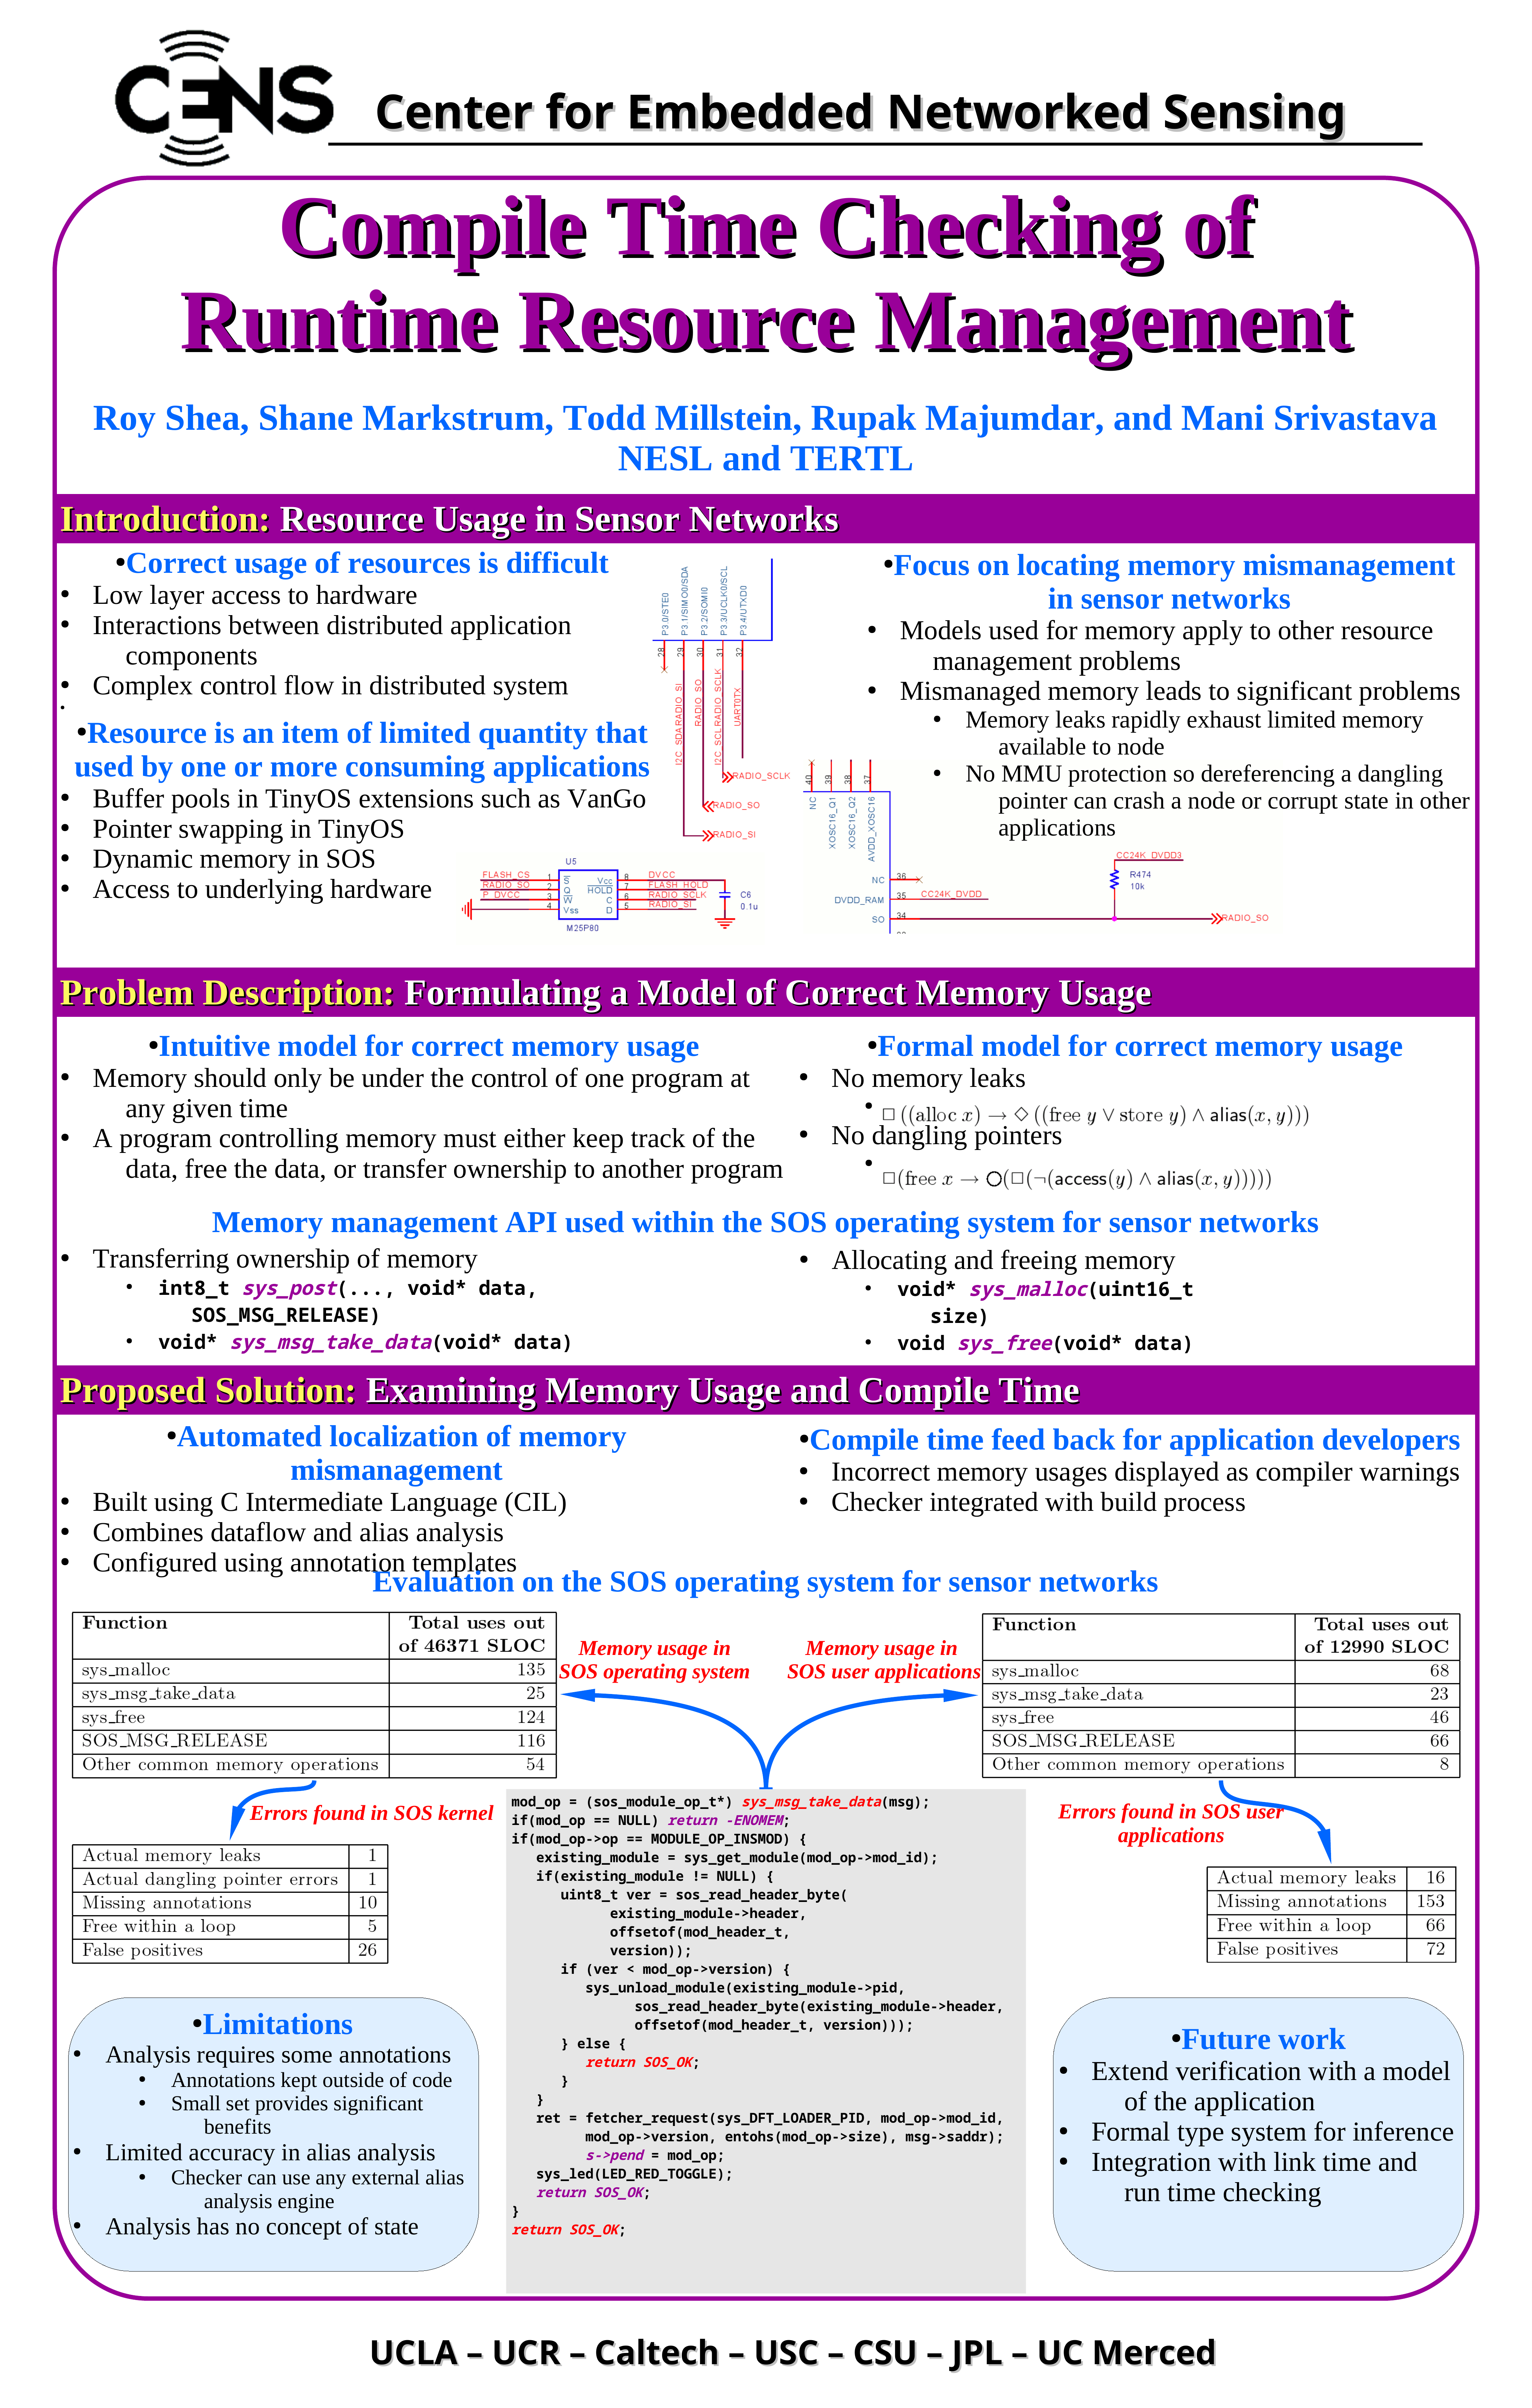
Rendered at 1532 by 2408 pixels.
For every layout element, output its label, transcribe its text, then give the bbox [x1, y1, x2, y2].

text_box Problem Description: Formulating a Model of Correct Memory Usage [55, 967, 1478, 1017]
text_box Evaluation on the SOS operating system for sensor networks [55, 1562, 1478, 1607]
picture [68, 1609, 560, 1620]
picture [978, 1609, 1464, 1620]
text_box Roy Shea, Shane Markstrum, Todd Millstein, Rupak Majumdar, and Mani Srivastava NESL and TERTL [55, 395, 1478, 495]
text_box [55, 1620, 1478, 1649]
text_box Limitations Analysis requires some annotations Annotations kept outside of code Small set provides significant benefits Limited accuracy in alias analysis Checker can use any external alias analysis engine Analysis has no concept of state [67, 2004, 478, 2247]
text_box Formal model for correct memory usage No memory leaks No dangling pointers [793, 1026, 1478, 1197]
text_box Transferring ownership of memory int8_t sys_post(..., void* data, SOS_MSG_RELEASE) void* sys_msg_take_data(void* data) [55, 1240, 725, 1340]
text_box Memory management API used within the SOS operating system for sensor networks [55, 1203, 1478, 1248]
picture [670, 852, 765, 945]
text_box Memory usage in SOS operating system [552, 1633, 758, 1695]
text_box [102, 1998, 445, 2004]
text_box [1068, 1998, 1449, 2019]
text_box Intuitive model for correct memory usage Memory should only be under the control of one program at any given time A program controlling memory must either keep track of the data, free the data, or transfer ownership to another program [55, 1026, 794, 1203]
text_box Proposed Solution: Examining Memory Usage and Compile Time [57, 1365, 1475, 1415]
picture [803, 760, 1283, 934]
text_box Compile time feed back for application developers Incorrect memory usages displayed as compiler warnings Checker integrated with build process [793, 1420, 1478, 1532]
text_box Introduction: Resource Usage in Sensor Networks [55, 495, 1478, 544]
picture [68, 1841, 392, 1967]
text_box [1057, 2230, 1460, 2272]
text_box Future work Extend verification with a model of the application Formal type system for inference Integration with link time and run time checking [1053, 2019, 1464, 2230]
text_box Automated localization of memory mismanagement Built using C Intermediate Language (CIL) Combines dataflow and alias analysis Configured using annotation templates [55, 1416, 739, 1561]
text_box Focus on locating memory mismanagement in sensor networks Models used for memory apply to other resource management problems Mismanaged memory leads to significant problems Memory leaks rapidly exhaust limited memory available to node No MMU protection so dereferencing a dangling pointer can crash a node or corrupt state in other applications [862, 545, 1478, 877]
text_box Correct usage of resources is difficult Low layer access to hardware Interactions between distributed application components Complex control flow in distributed system Resource is an item of limited quantity that used by one or more consuming applications Buffer pools in TinyOS extensions such as VanGo Pointer swapping in TinyOS Dynamic memory in SOS Access to underlying hardware [55, 543, 670, 949]
text_box Center for Embedded Networked Sensing [369, 75, 1353, 143]
text_box mod_op = (sos_module_op_t*) sys_msg_take_data(msg); if(mod_op == NULL) return -ENOMEM; if(mod_op->op == MODULE_OP_INSMOD) { existing_module = sys_get_module(mod_op->mod_id); if(existing_module != NULL) { uint8_t ver = sos_read_header_byte( existing_module->header, offsetof(mod_header_t, version)); if (ver < mod_op->version) { sys_unload_module(existing_module->pid, sos_read_header_byte(existing_module->header, offsetof(mod_header_t, version))); } else { return SOS_OK; } } ret = fetcher_request(sys_DFT_LOADER_PID, mod_op->mod_id, mod_op->version, entohs(mod_op->size), msg->saddr); s->pend = mod_op; sys_led(LED_RED_TOGGLE); return SOS_OK; } return SOS_OK; [506, 1789, 1026, 2294]
text_box Center for Embedded Networked Sensing [1328, 111, 1336, 123]
picture [978, 1648, 1464, 1781]
text_box Compile Time Checking of Runtime Resource Management [55, 175, 1478, 395]
text_box Memory usage in SOS user applications [779, 1633, 989, 1695]
text_box Errors found in SOS kernel [245, 1798, 502, 1832]
text_box Allocating and freeing memory void* sys_malloc(uint16_t size) void sys_free(void* data) [793, 1242, 1241, 1341]
picture [1204, 1864, 1460, 1965]
picture [68, 1648, 560, 1781]
picture [109, 21, 342, 175]
text_box [81, 2247, 466, 2272]
picture [670, 559, 794, 849]
text_box UCLA – UCR – Caltech – USC – CSU – JPL – UC Merced [309, 2326, 1223, 2377]
text_box Errors found in SOS user applications [1048, 1797, 1295, 1859]
